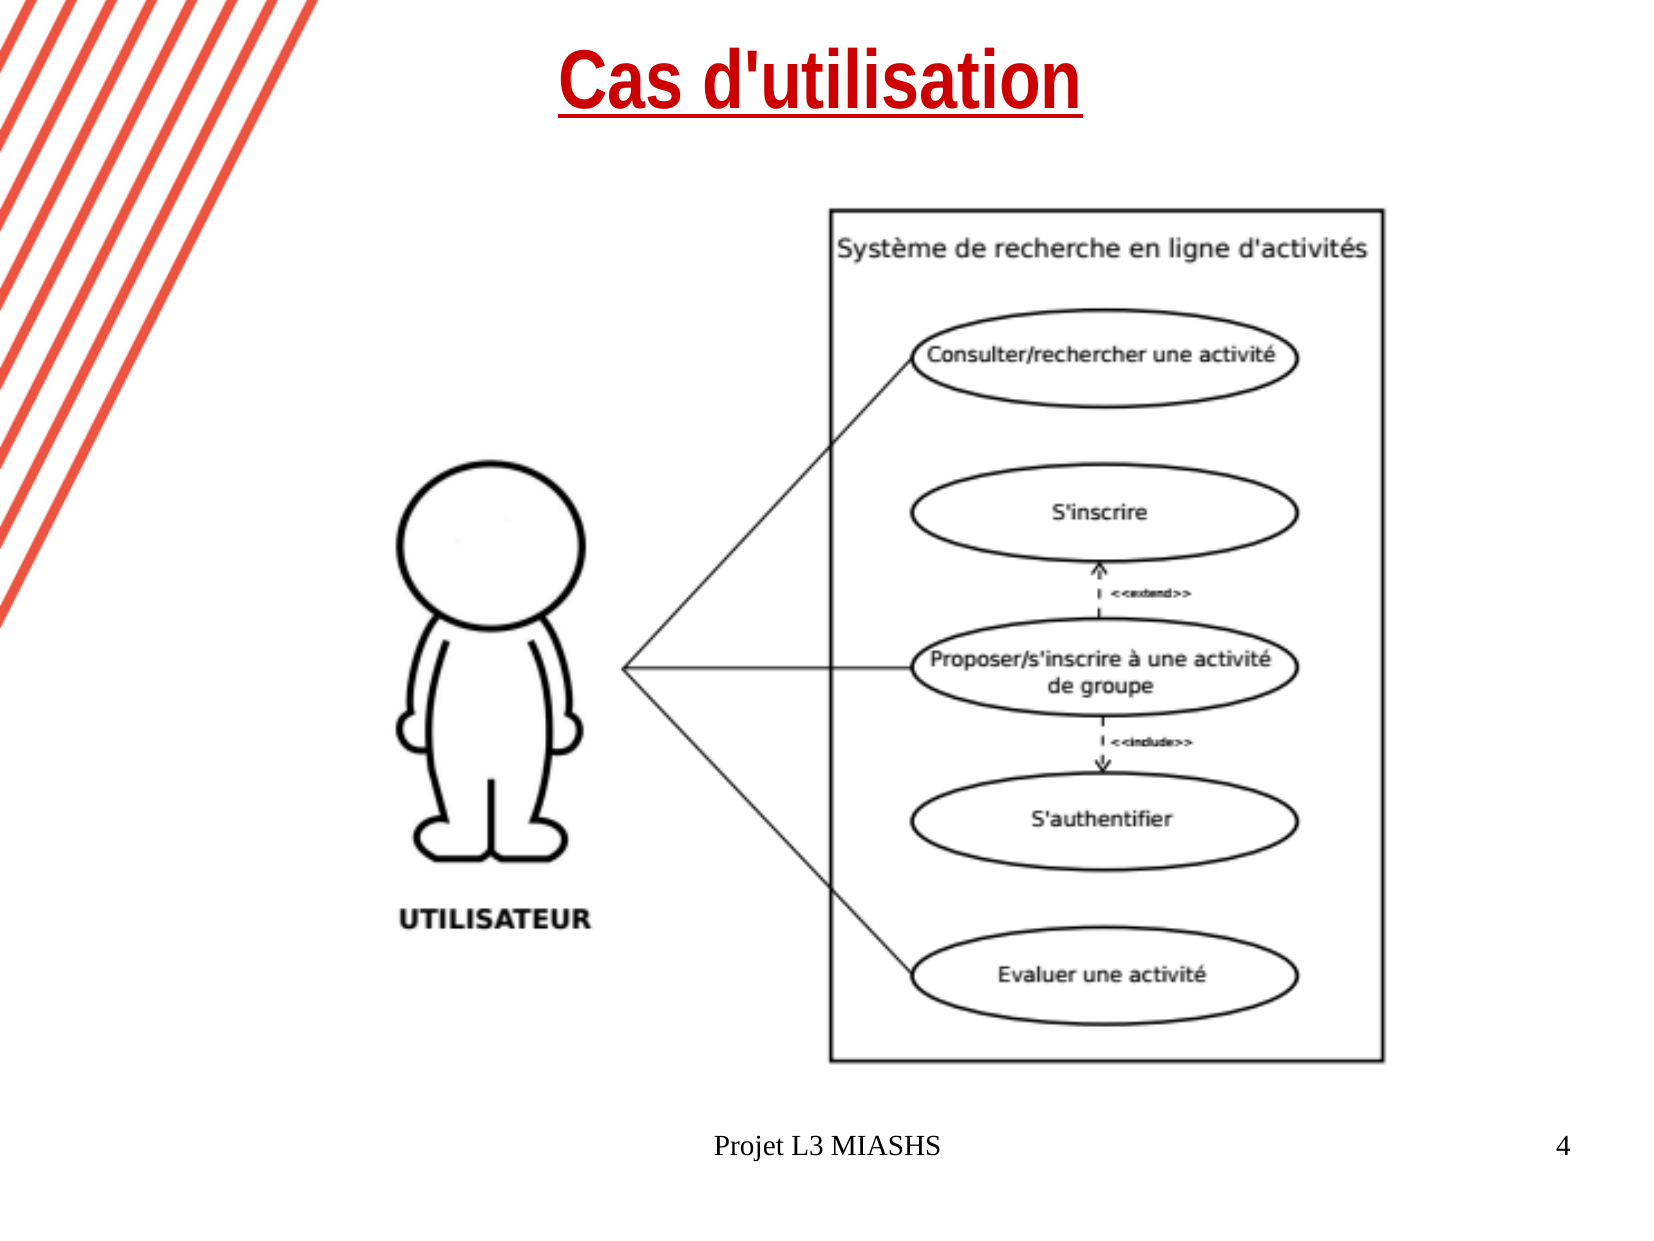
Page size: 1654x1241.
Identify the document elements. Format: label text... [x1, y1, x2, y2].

picture [0, 0, 1654, 1241]
text_box Cas d'utilisation [543, 23, 1276, 166]
